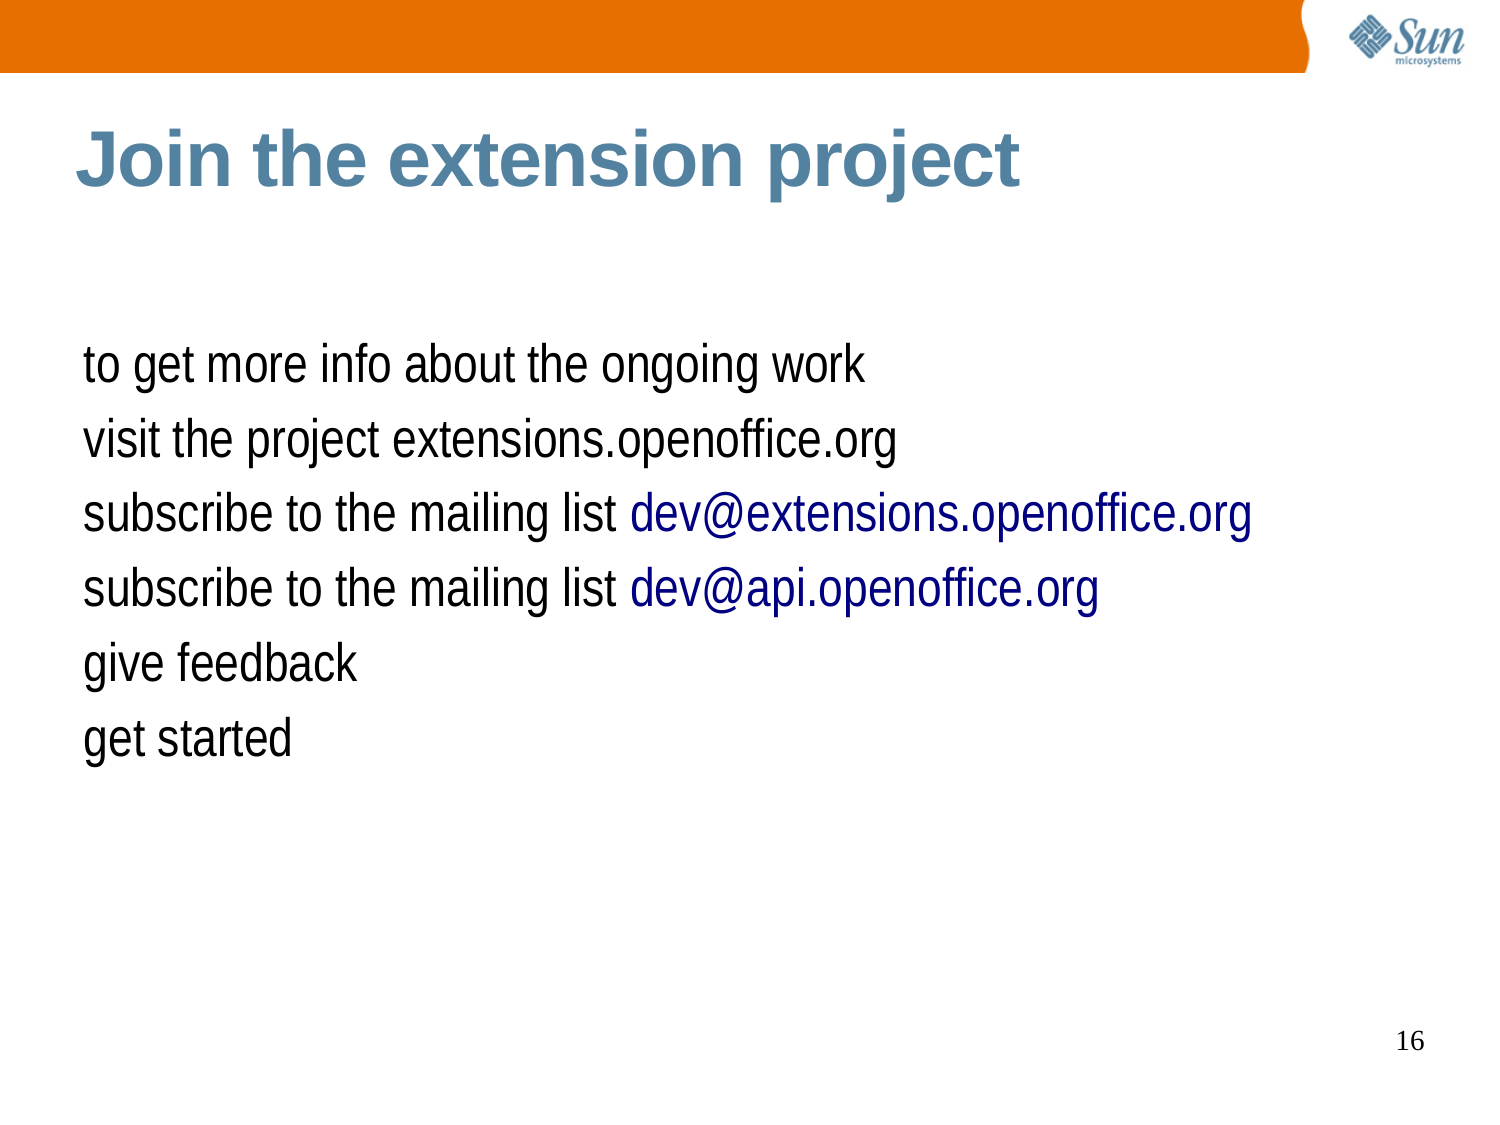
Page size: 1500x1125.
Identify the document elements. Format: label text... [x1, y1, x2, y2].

title Join the extension project [75, 123, 1437, 227]
list to get more info about the ongoing work visit the project extensions.openoffice.org subscribe to the mailing list dev@extensions.openoffice.org subscribe to the mailing list dev@api.openoffice.org give feedback get started [64, 340, 1401, 1031]
picture [0, 0, 1500, 73]
